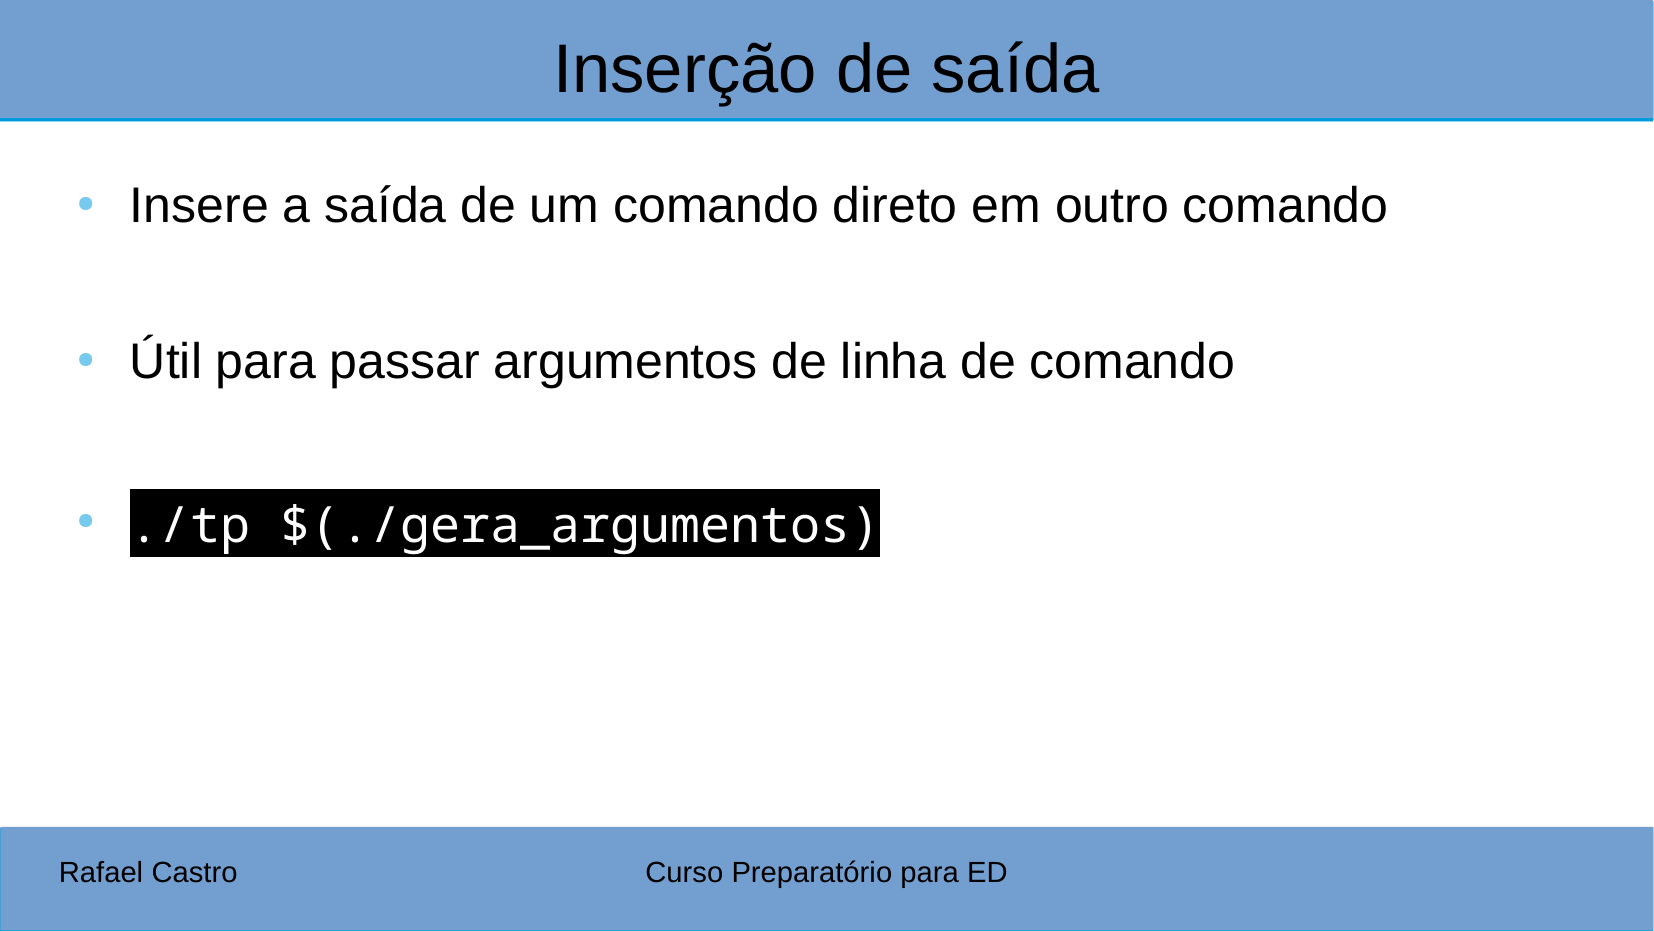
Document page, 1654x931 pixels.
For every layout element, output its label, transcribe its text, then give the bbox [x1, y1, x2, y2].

title Inserção de saída [59, 29, 1595, 108]
list Insere a saída de um comando direto em outro comando Útil para passar argumentos de linha de comando ./tp $(./gera_argumentos) [59, 177, 1595, 768]
